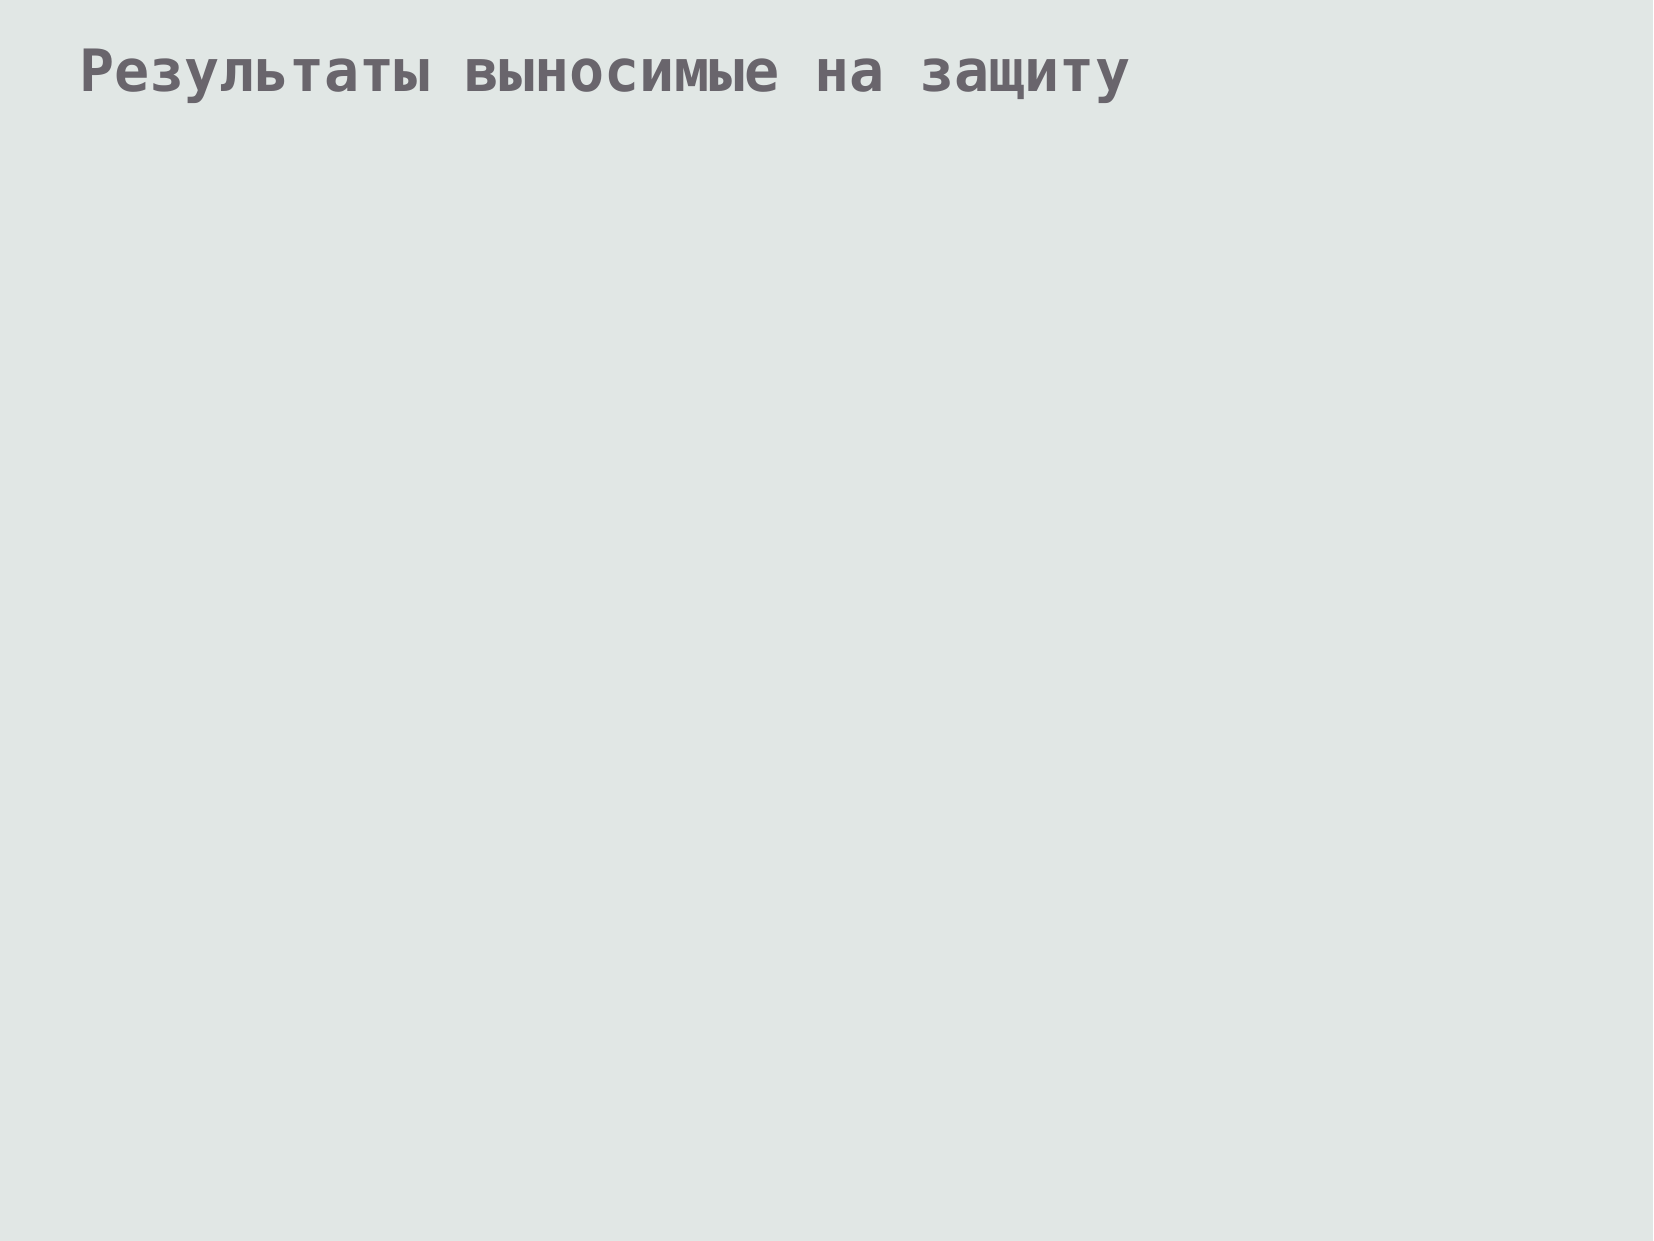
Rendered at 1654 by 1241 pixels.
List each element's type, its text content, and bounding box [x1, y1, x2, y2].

text_box Результаты выносимые на защиту [65, 30, 1576, 113]
